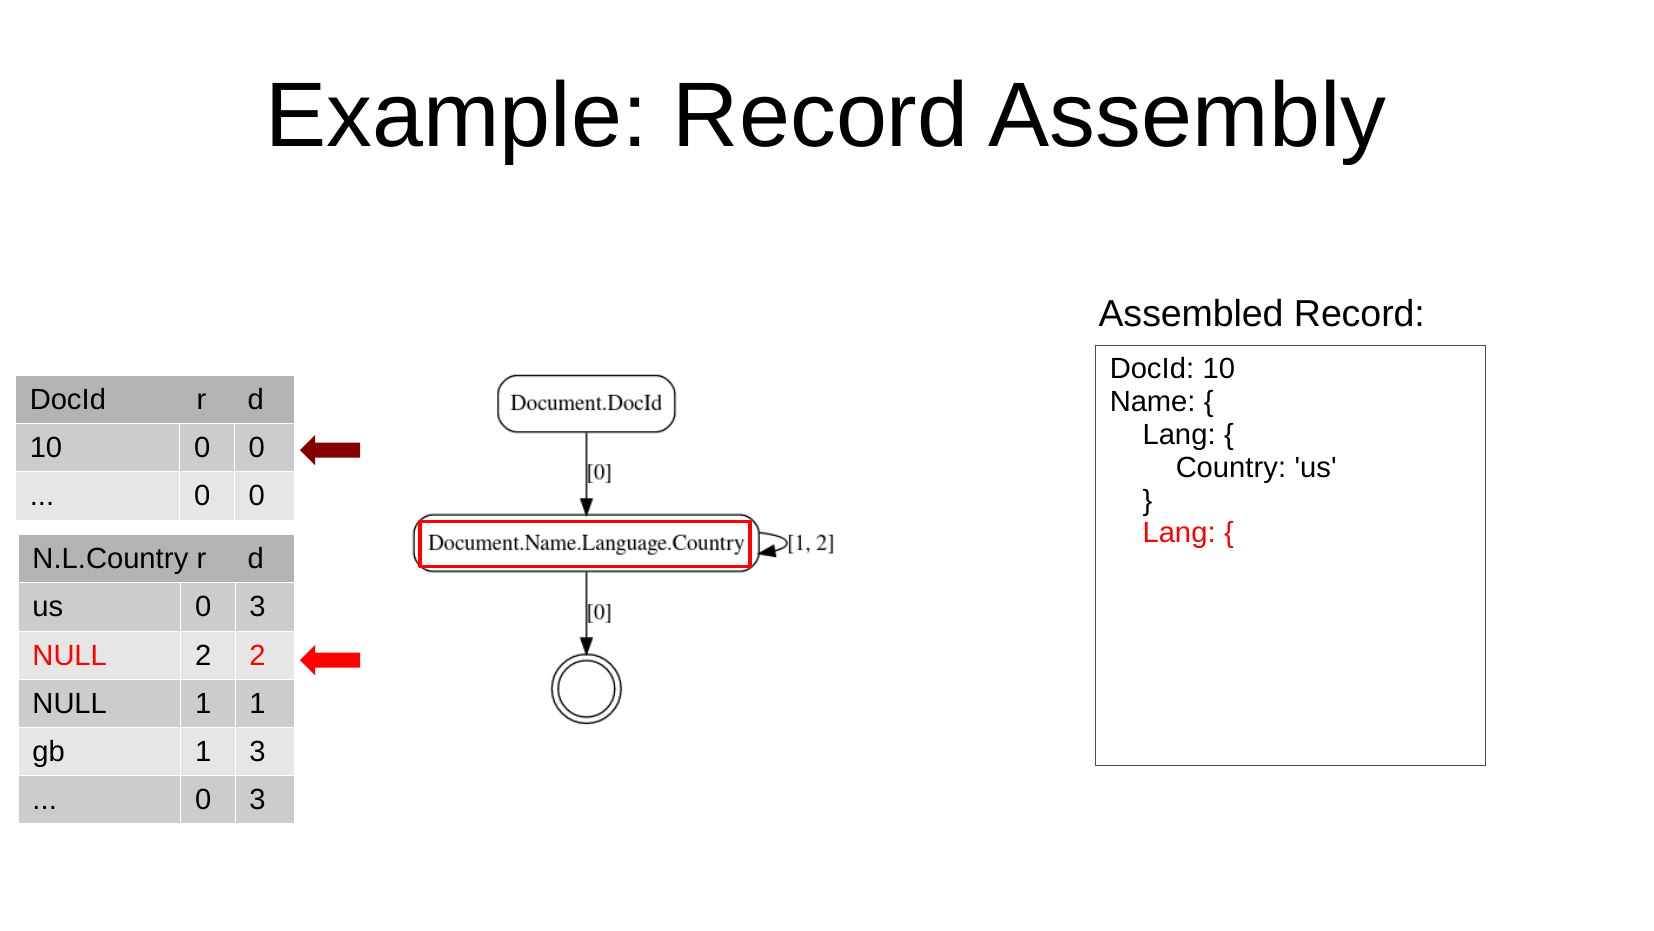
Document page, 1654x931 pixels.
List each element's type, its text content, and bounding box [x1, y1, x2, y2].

table_cell NULL [19, 680, 180, 727]
text_box DocId: 10 Name: { Lang: { Country: 'us' } Lang: { [1095, 345, 1486, 766]
table_cell 1 [181, 680, 235, 727]
table_cell 1 [236, 680, 294, 727]
table_cell 2 [236, 632, 294, 679]
title Example: Record Assembly [82, 37, 1571, 193]
table_cell 3 [236, 583, 294, 631]
table_cell NULL [19, 632, 180, 679]
text_box Assembled Record: [1083, 285, 1441, 342]
table_cell 0 [181, 583, 235, 631]
table_cell 0 [235, 424, 294, 471]
table_cell 0 [180, 472, 234, 520]
table_cell 10 [16, 424, 179, 471]
table_cell ... [19, 776, 180, 823]
table_cell 0 [235, 472, 294, 520]
table_cell 3 [236, 776, 294, 823]
table_cell 2 [181, 632, 235, 679]
table_cell us [19, 583, 180, 631]
table_cell gb [19, 728, 180, 775]
table_header DocId r d [16, 376, 294, 423]
text_box [300, 435, 361, 466]
text_box [300, 645, 361, 676]
picture [408, 369, 841, 730]
table_cell 0 [181, 776, 235, 823]
table_header N.L.Country r d [19, 535, 294, 582]
table_cell 3 [236, 728, 294, 775]
table_cell 0 [180, 424, 234, 471]
table_cell ... [16, 472, 179, 520]
table_cell 1 [181, 728, 235, 775]
